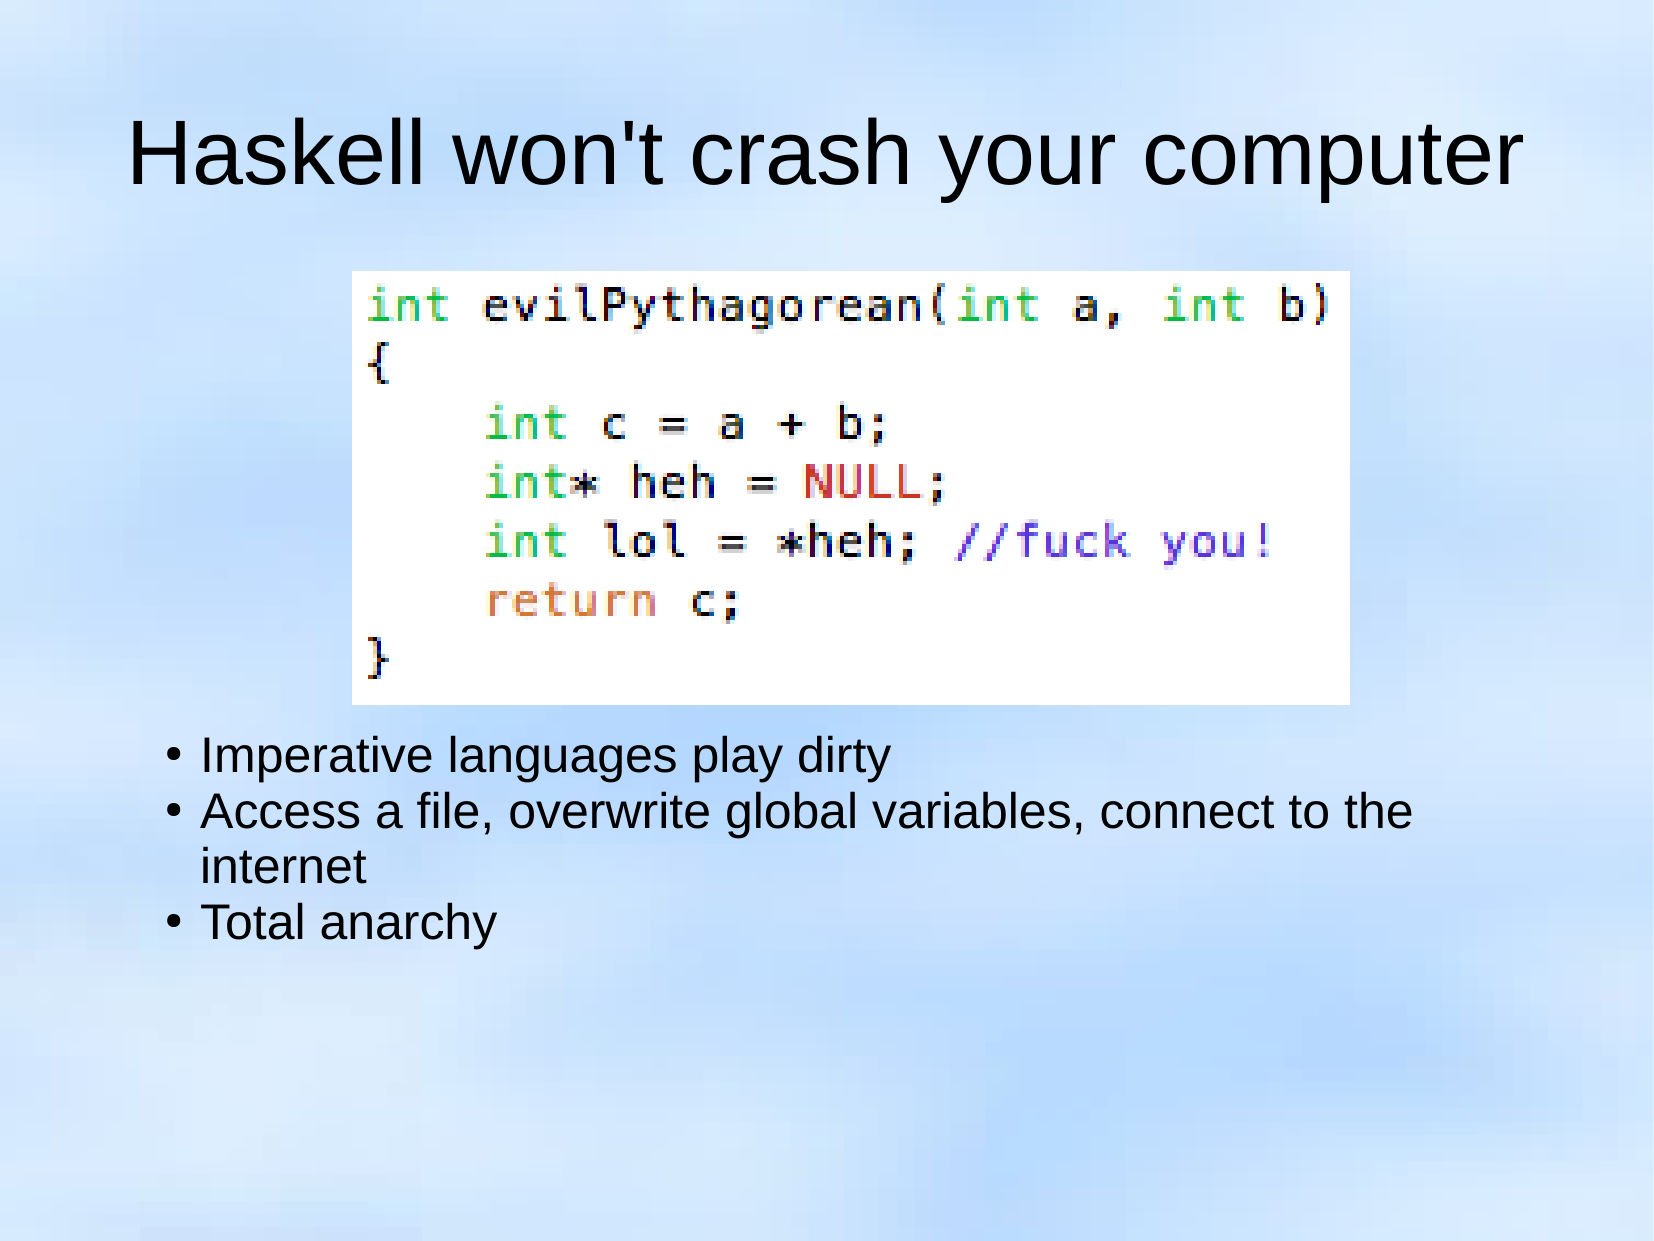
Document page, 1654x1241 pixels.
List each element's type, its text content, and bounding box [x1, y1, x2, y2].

picture [0, 0, 1654, 1241]
text_box Imperative languages play dirty Access a file, overwrite global variables, connect to the internet Total anarchy [149, 719, 1560, 958]
title Haskell won't crash your computer [82, 49, 1571, 257]
